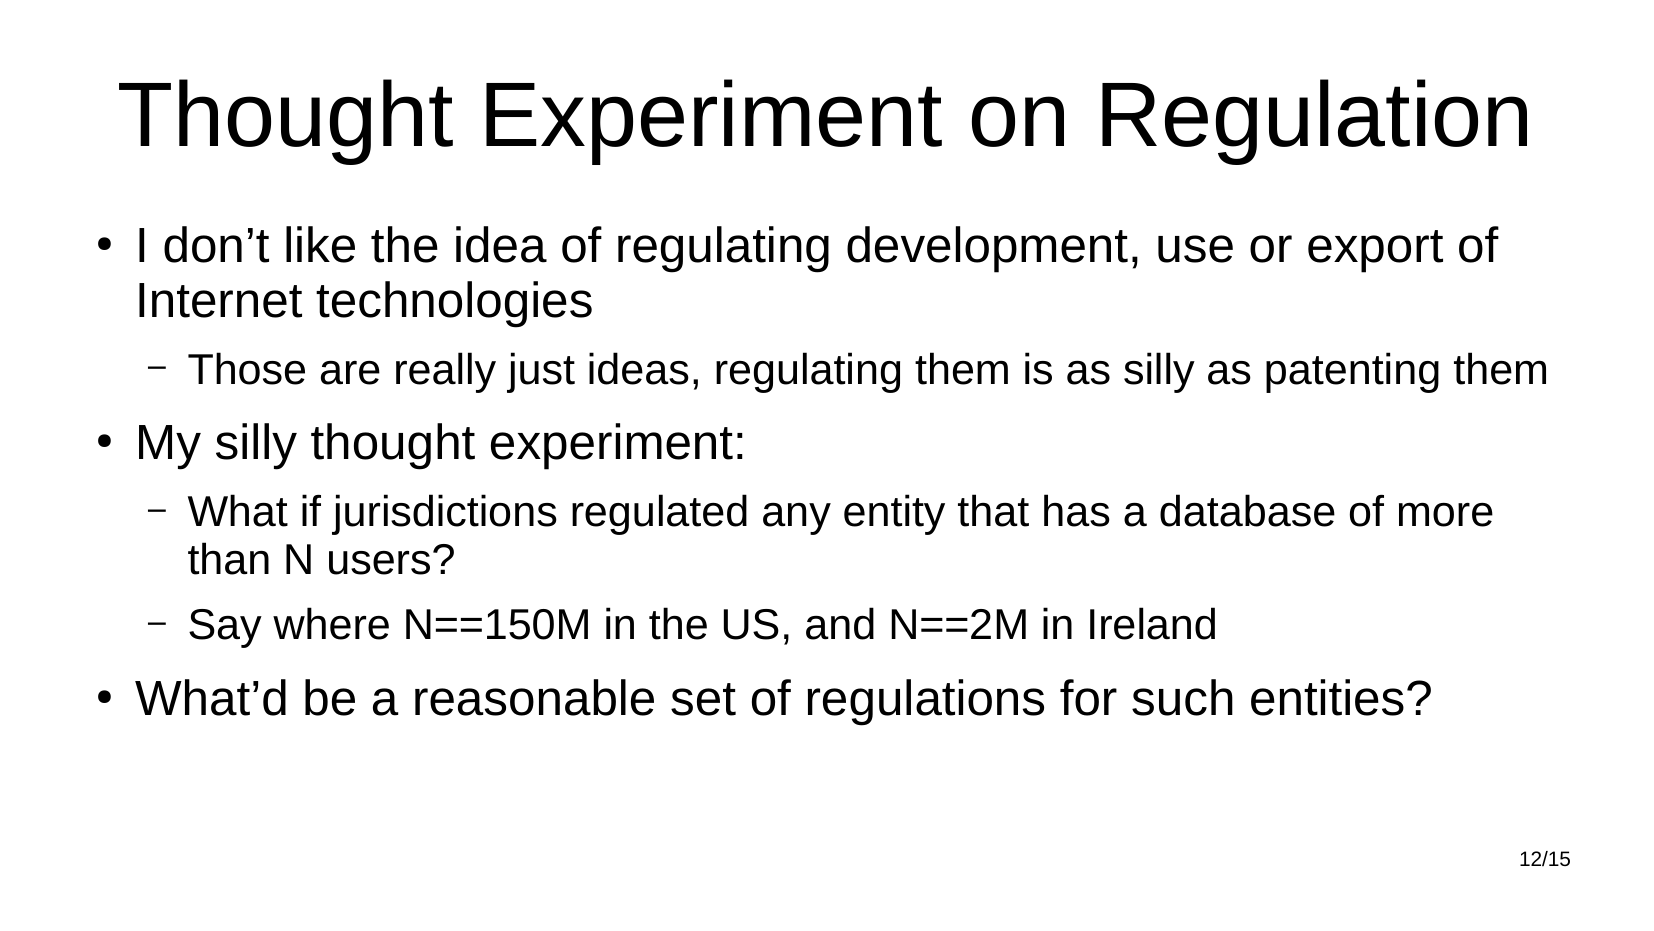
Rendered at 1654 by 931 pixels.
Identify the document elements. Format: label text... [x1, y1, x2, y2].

title Thought Experiment on Regulation [82, 37, 1571, 193]
list I don’t like the idea of regulating development, use or export of Internet technologies Those are really just ideas, regulating them is as silly as patenting them My silly thought experiment: What if jurisdictions regulated any entity that has a database of more than N users? Say where N==150M in the US, and N==2M in Ireland What’d be a reasonable set of regulations for such entities? [82, 217, 1571, 758]
